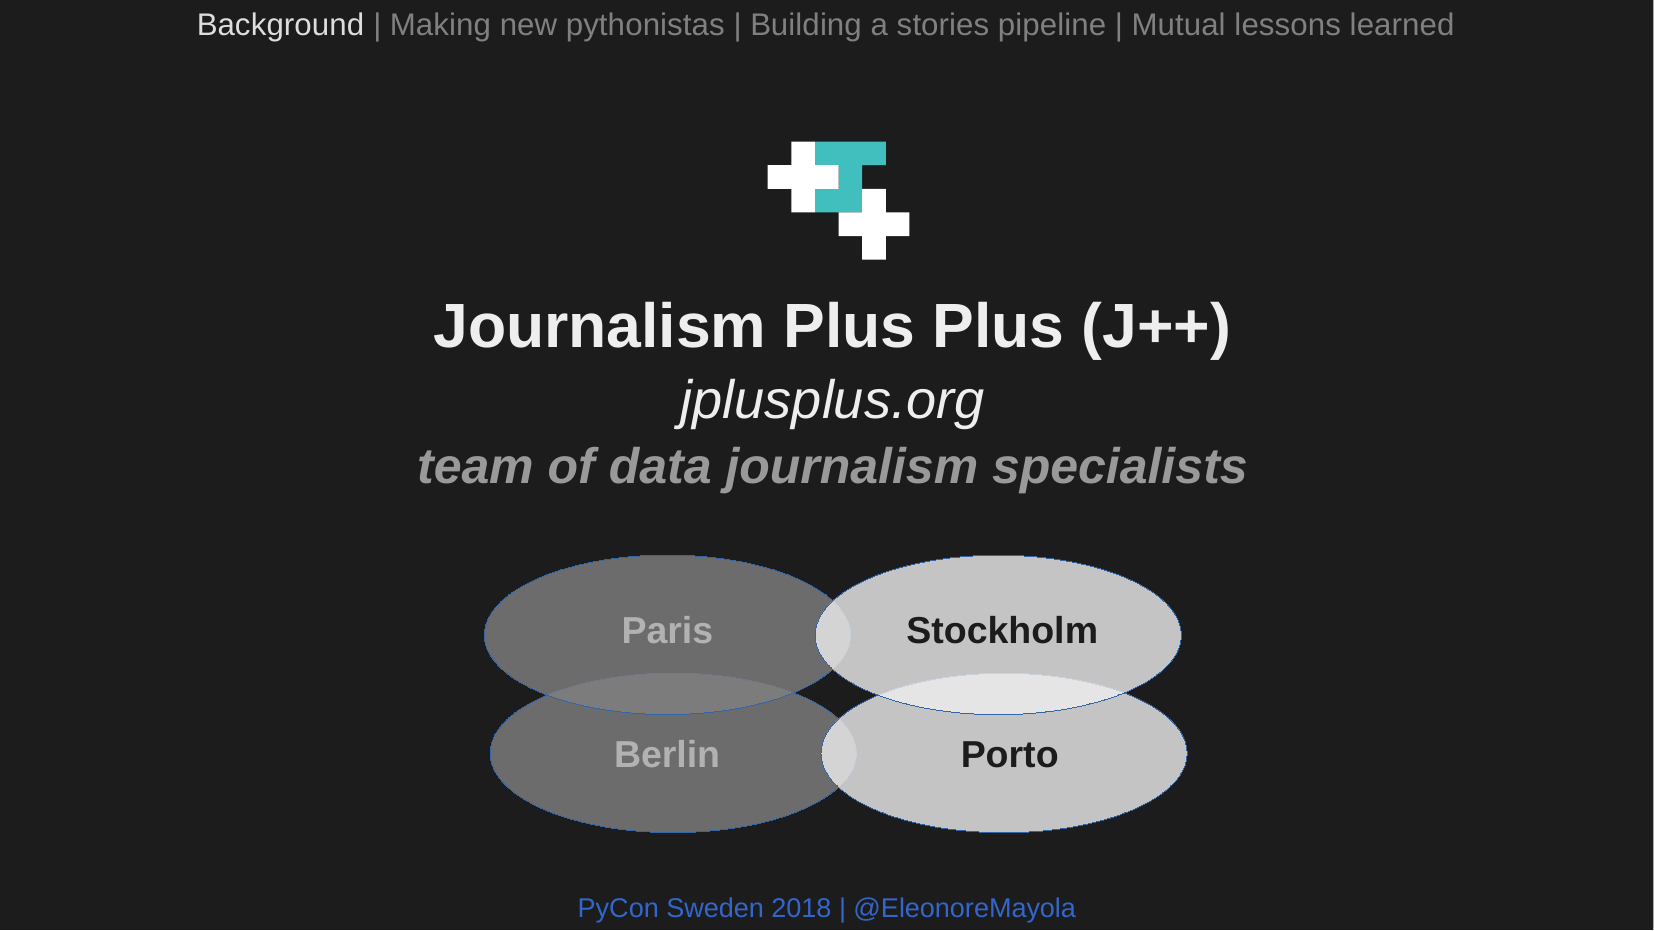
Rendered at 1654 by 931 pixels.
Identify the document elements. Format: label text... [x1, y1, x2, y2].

text_box Background | Making new pythonistas | Building a stories pipeline | Mutual lessons learned [0, 0, 1654, 57]
text_box Paris [549, 602, 786, 702]
picture [767, 141, 910, 260]
text_box [600, 826, 747, 833]
text_box [930, 826, 1078, 833]
text_box Journalism Plus Plus (J++) jplusplus.org team of data journalism specialists [106, 95, 1560, 680]
text_box PyCon Sweden 2018 | @EleonoreMayola [460, 885, 1193, 931]
text_box Stockholm [891, 602, 1128, 702]
text_box Porto [891, 726, 1128, 826]
text_box Berlin [549, 726, 786, 826]
text_box [484, 555, 1188, 816]
